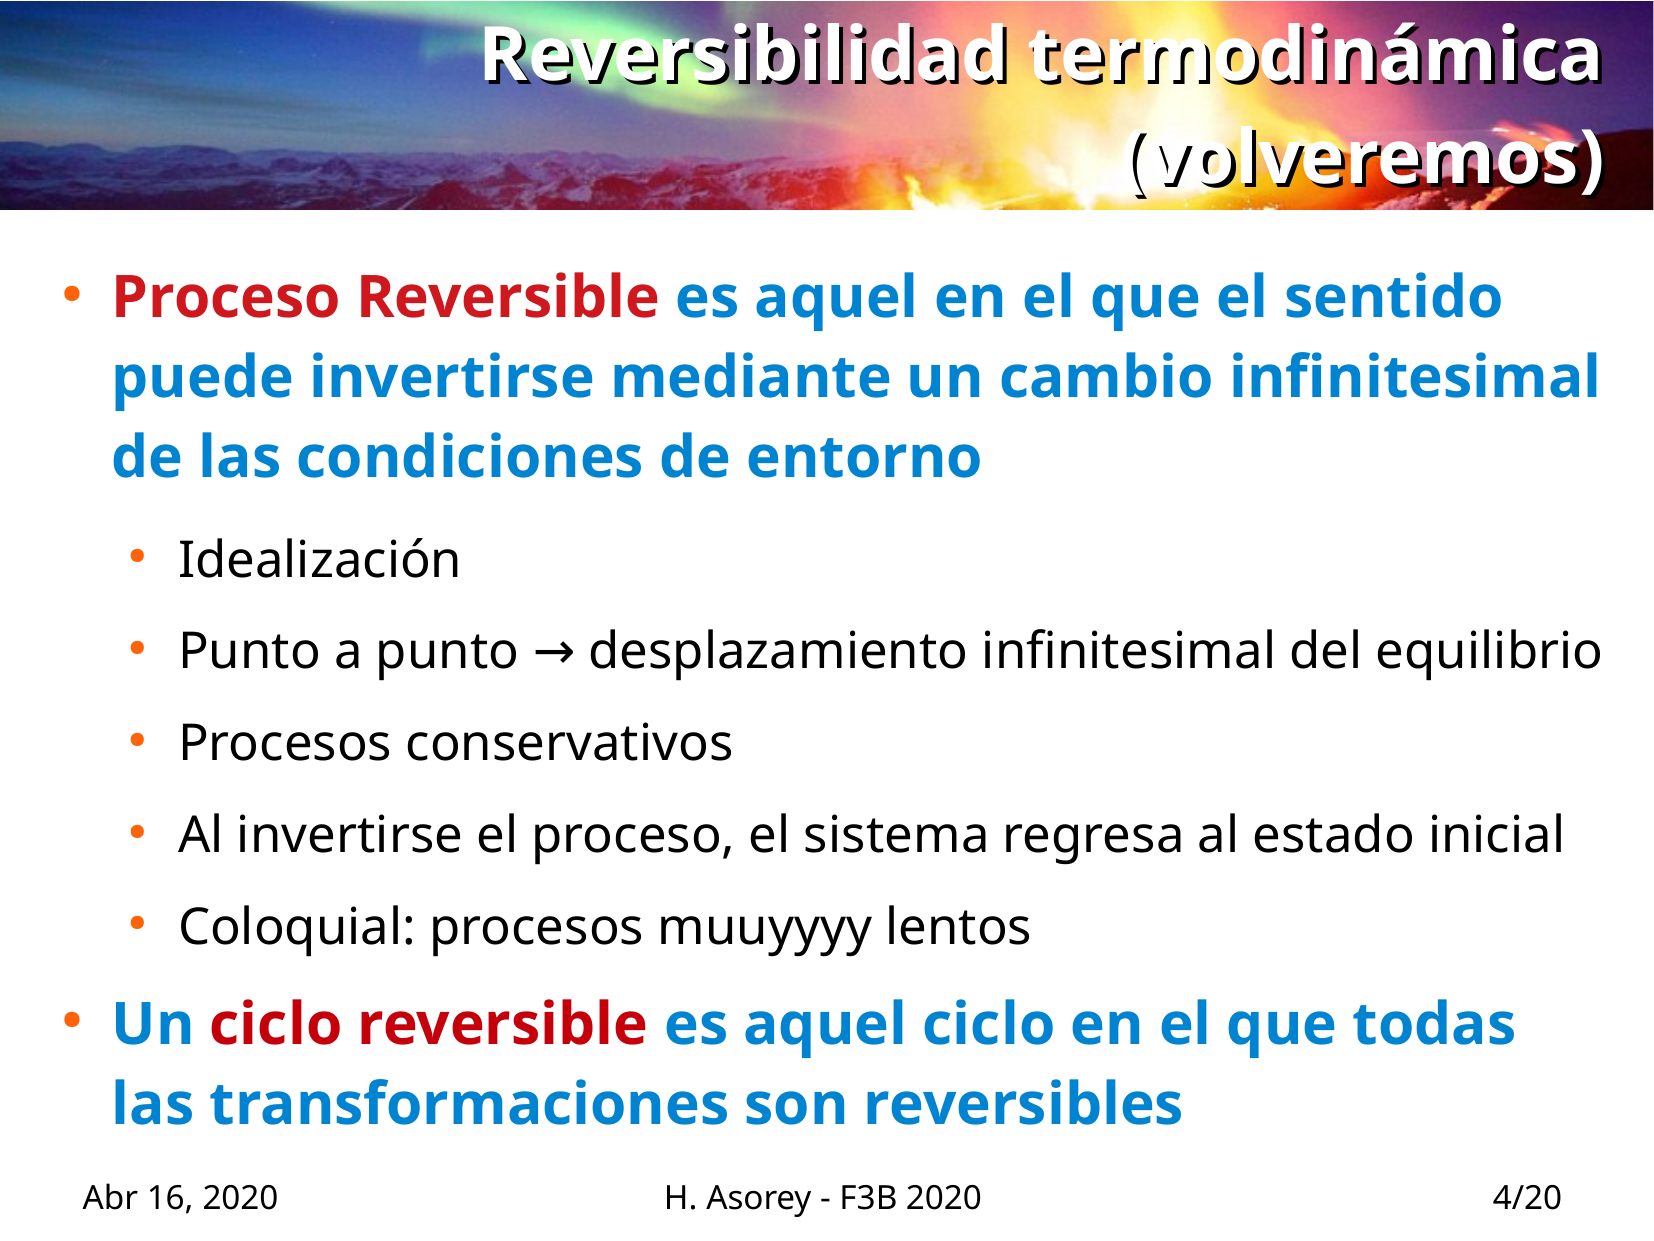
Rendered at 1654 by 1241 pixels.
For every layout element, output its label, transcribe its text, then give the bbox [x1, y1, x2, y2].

title Reversibilidad termodinámica (volveremos) [45, 15, 1606, 191]
picture [0, 1, 1654, 210]
list Proceso Reversible es aquel en el que el sentido puede invertirse mediante un cambio infinitesimal de las condiciones de entorno Idealización Punto a punto → desplazamiento infinitesimal del equilibrio Procesos conservativos Al invertirse el proceso, el sistema regresa al estado inicial Coloquial: procesos muuyyyy lentos Un ciclo reversible es aquel ciclo en el que todas las transformaciones son reversibles [45, 255, 1606, 1156]
